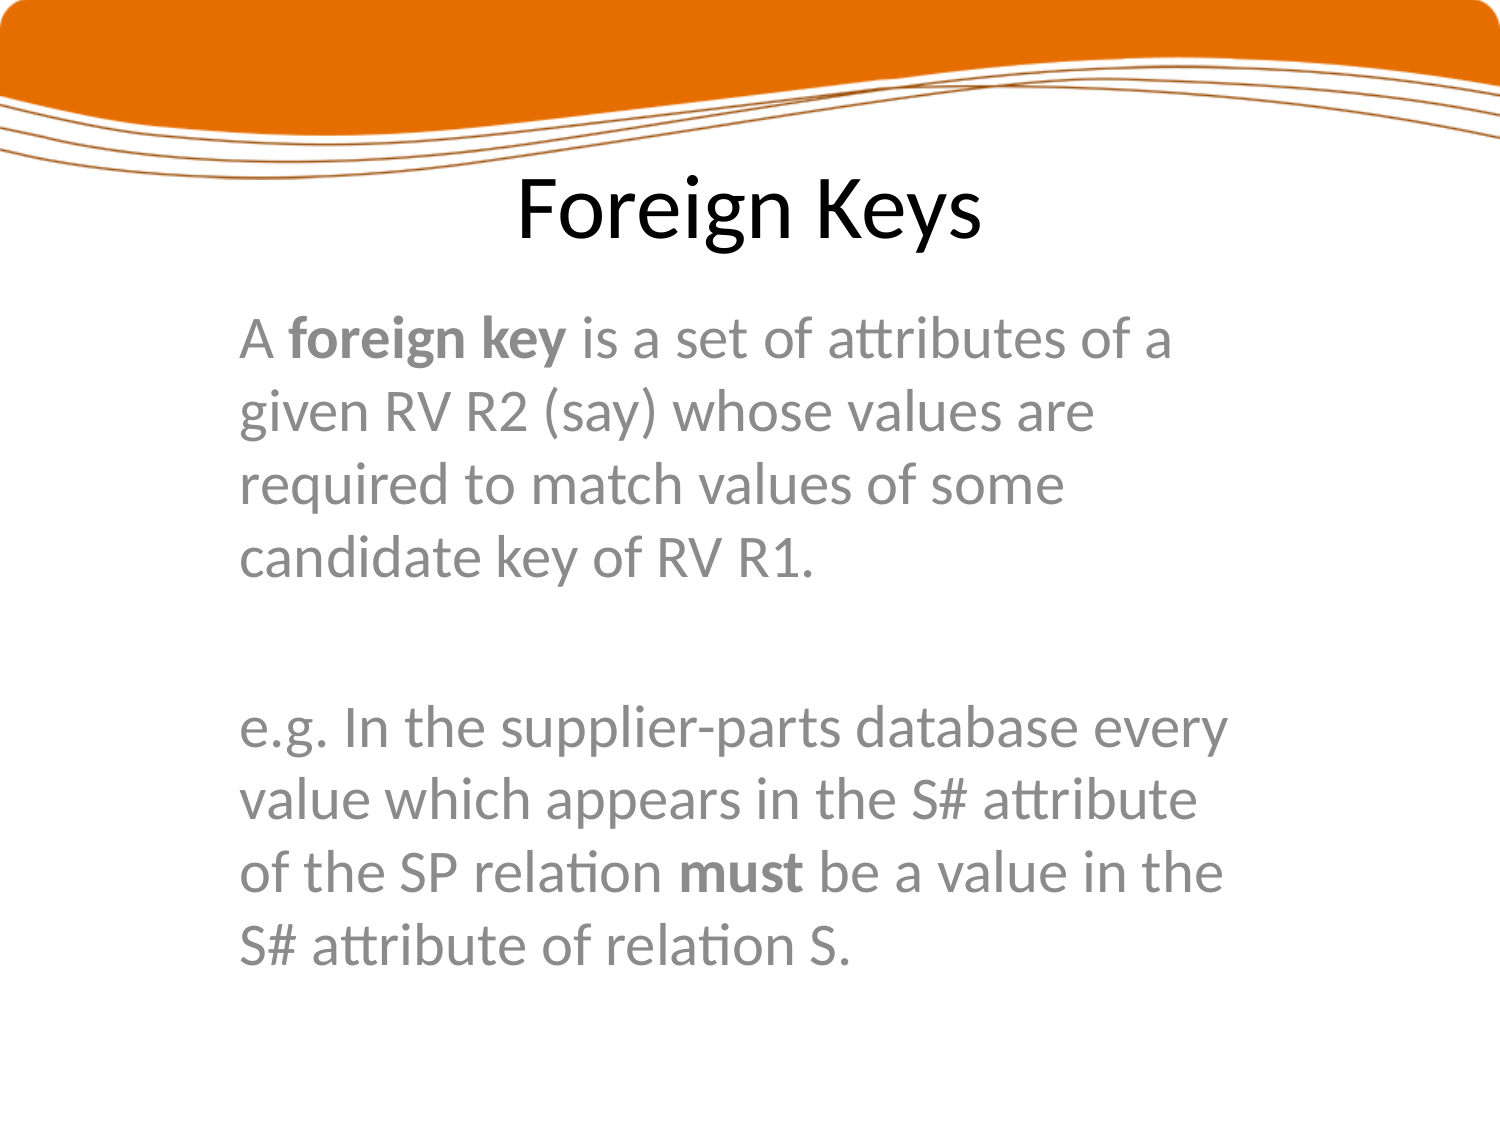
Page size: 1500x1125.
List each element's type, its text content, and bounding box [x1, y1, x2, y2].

text_box Foreign Keys [75, 125, 1425, 279]
picture [0, 0, 1500, 180]
text_box A foreign key is a set of attributes of a given RV R2 (say) whose values are required to match values of some candidate key of RV R1. e.g. In the supplier-parts database every value which appears in the S# attribute of the SP relation must be a value in the S# attribute of relation S. [225, 290, 1275, 988]
